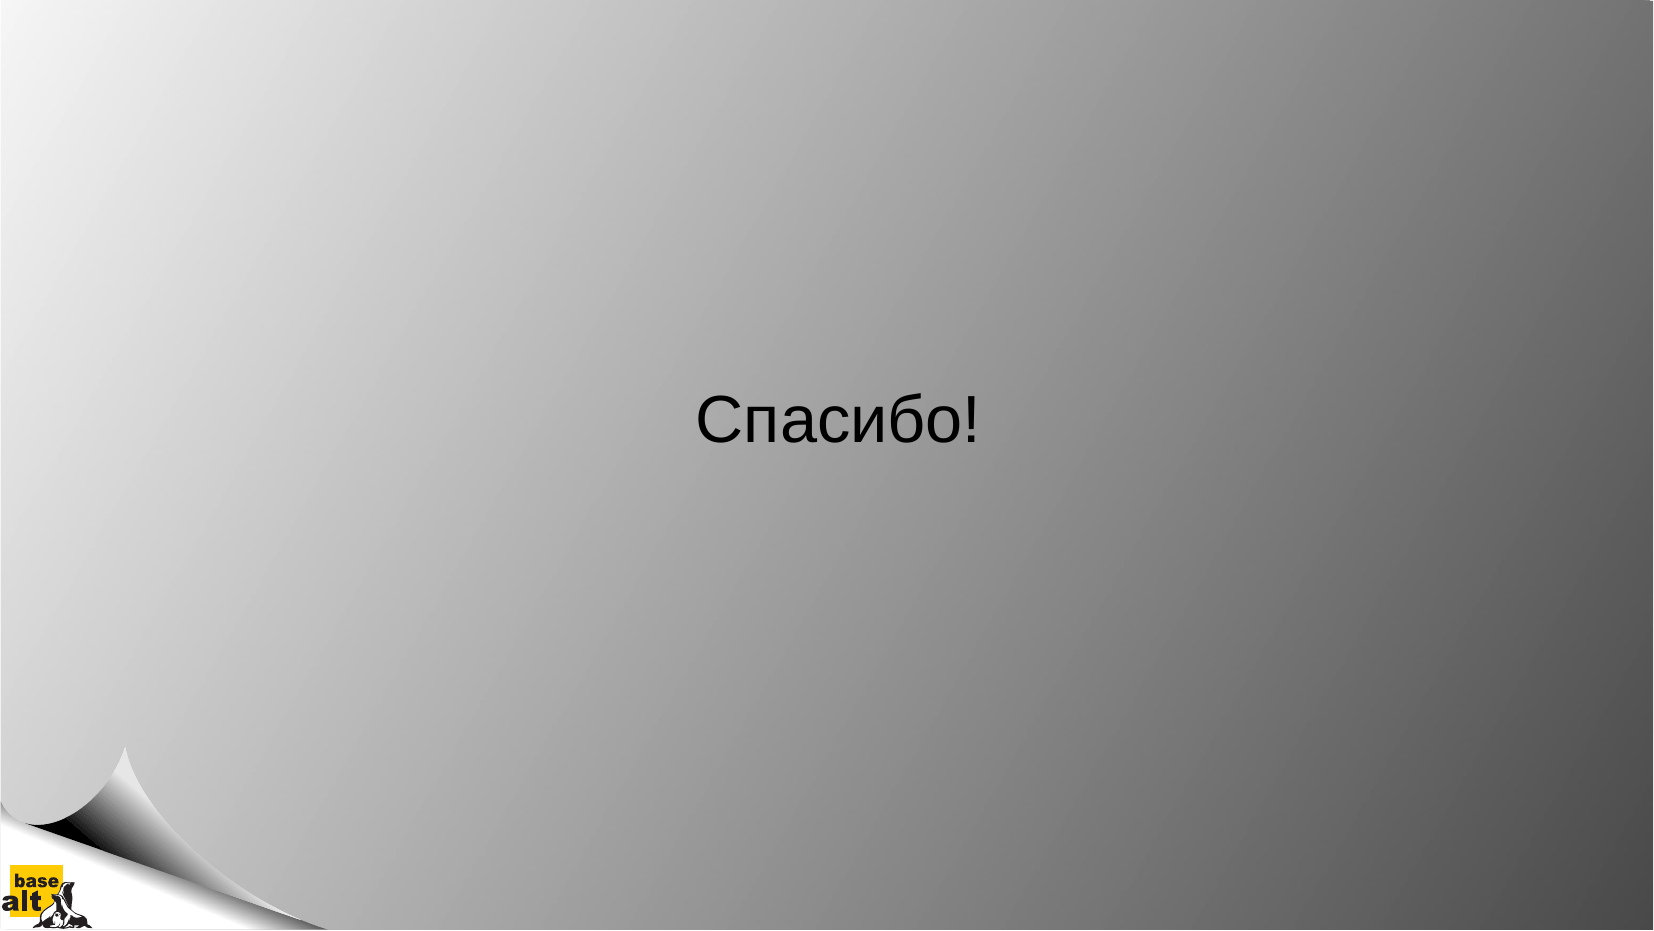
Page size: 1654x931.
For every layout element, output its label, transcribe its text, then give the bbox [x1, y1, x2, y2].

subtitle Спасибо! [94, 59, 1583, 779]
